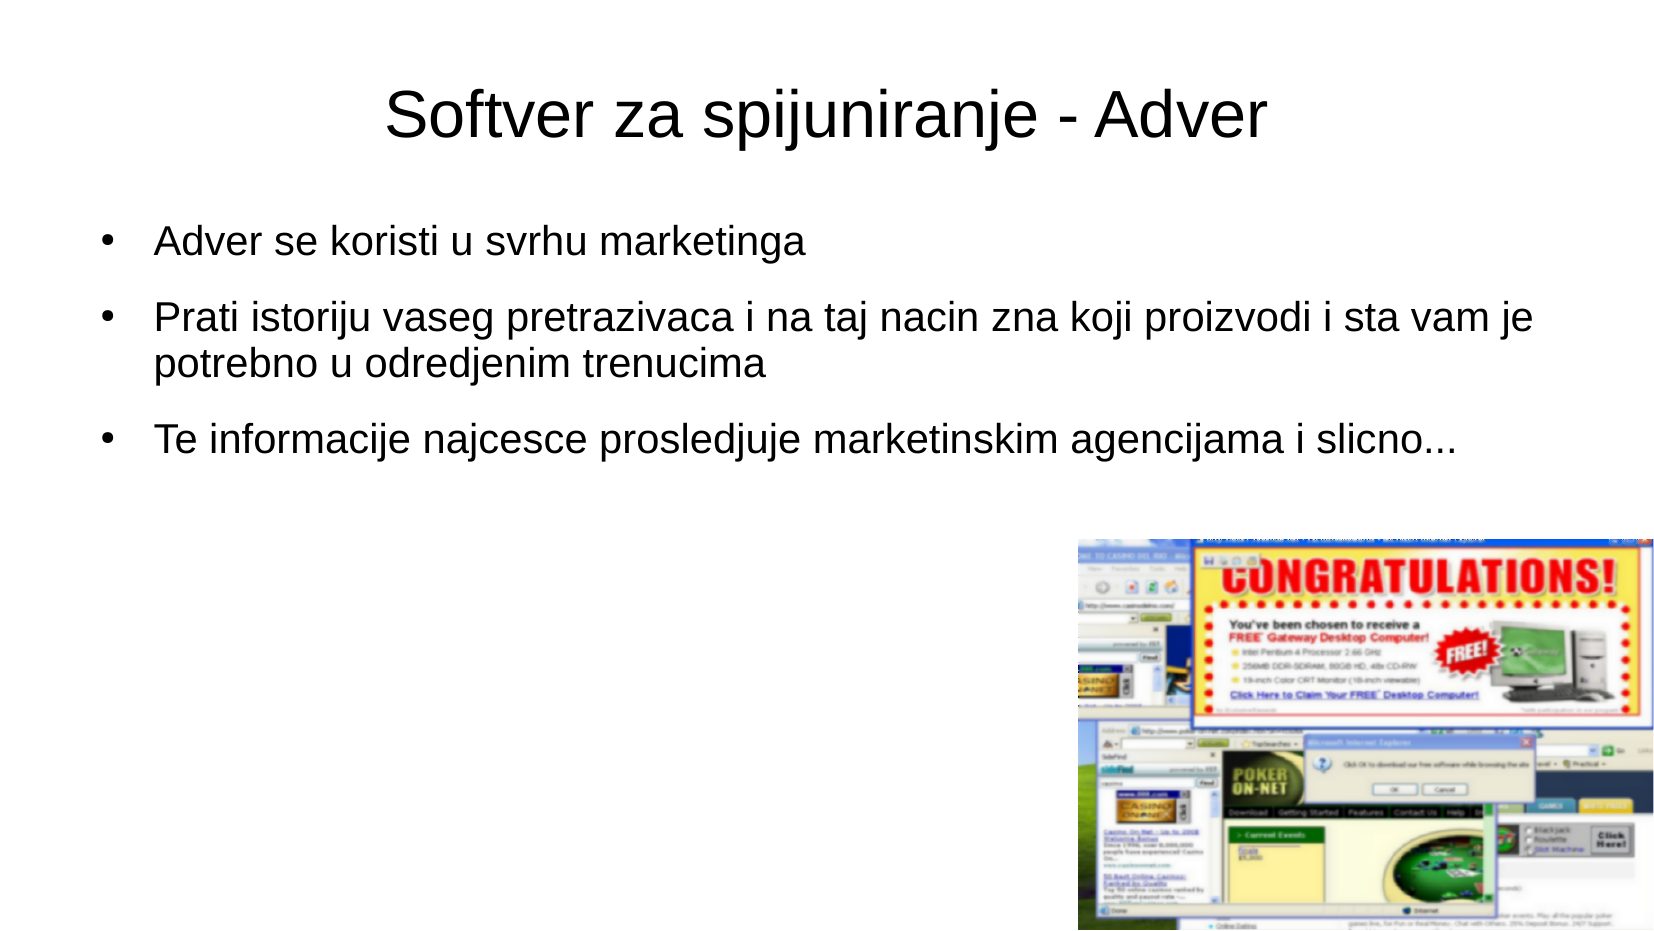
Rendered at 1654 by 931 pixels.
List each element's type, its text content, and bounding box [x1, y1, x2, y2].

list Adver se koristi u svrhu marketinga Prati istoriju vaseg pretrazivaca i na taj nacin zna koji proizvodi i sta vam je potrebno u odredjenim trenucima Te informacije najcesce prosledjuje marketinskim agencijama i slicno... [82, 217, 1571, 758]
picture [1078, 539, 1654, 931]
title Softver za spijuniranje - Adver [82, 37, 1571, 193]
